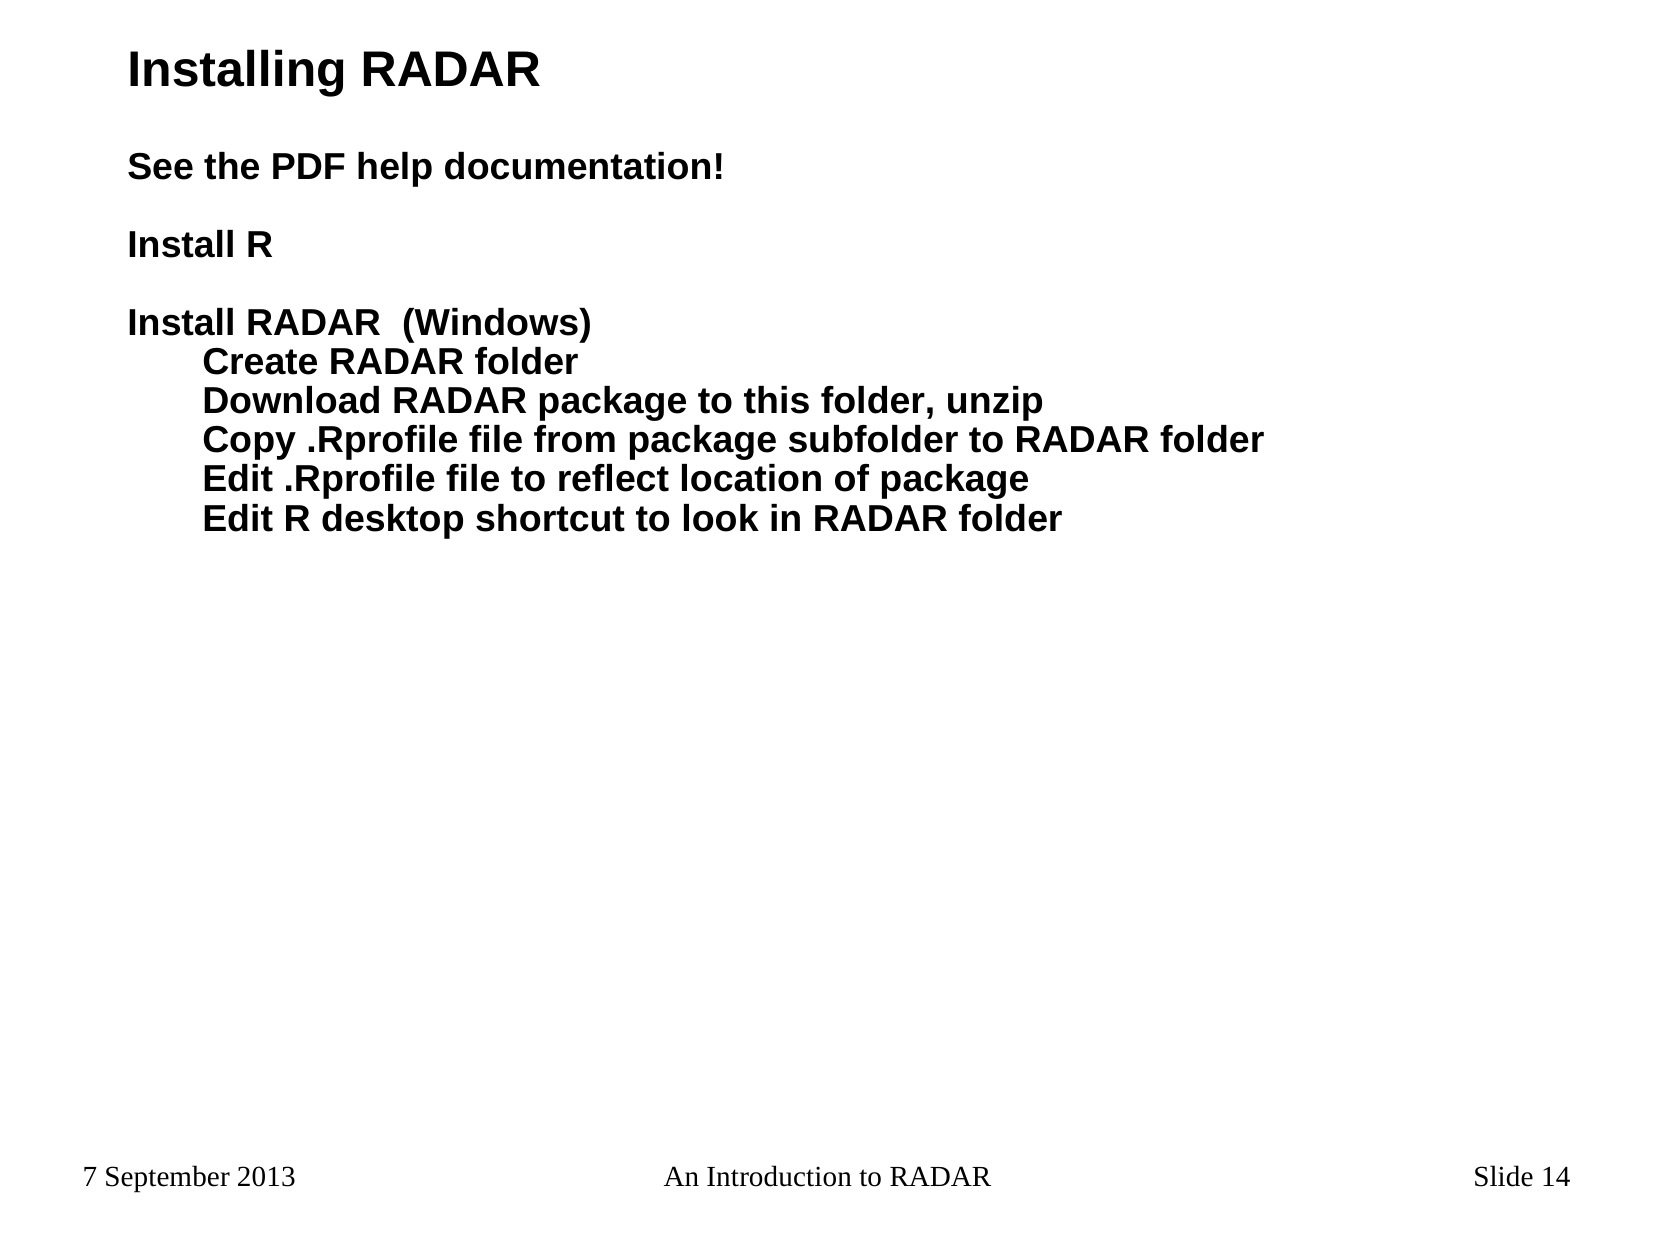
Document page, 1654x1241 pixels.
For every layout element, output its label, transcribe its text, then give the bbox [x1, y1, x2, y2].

text_box Installing RADAR See the PDF help documentation! Install R Install RADAR (Windows) Create RADAR folder Download RADAR package to this folder, unzip Copy .Rprofile file from package subfolder to RADAR folder Edit .Rprofile file to reflect location of package Edit R desktop shortcut to look in RADAR folder [112, 37, 1561, 664]
